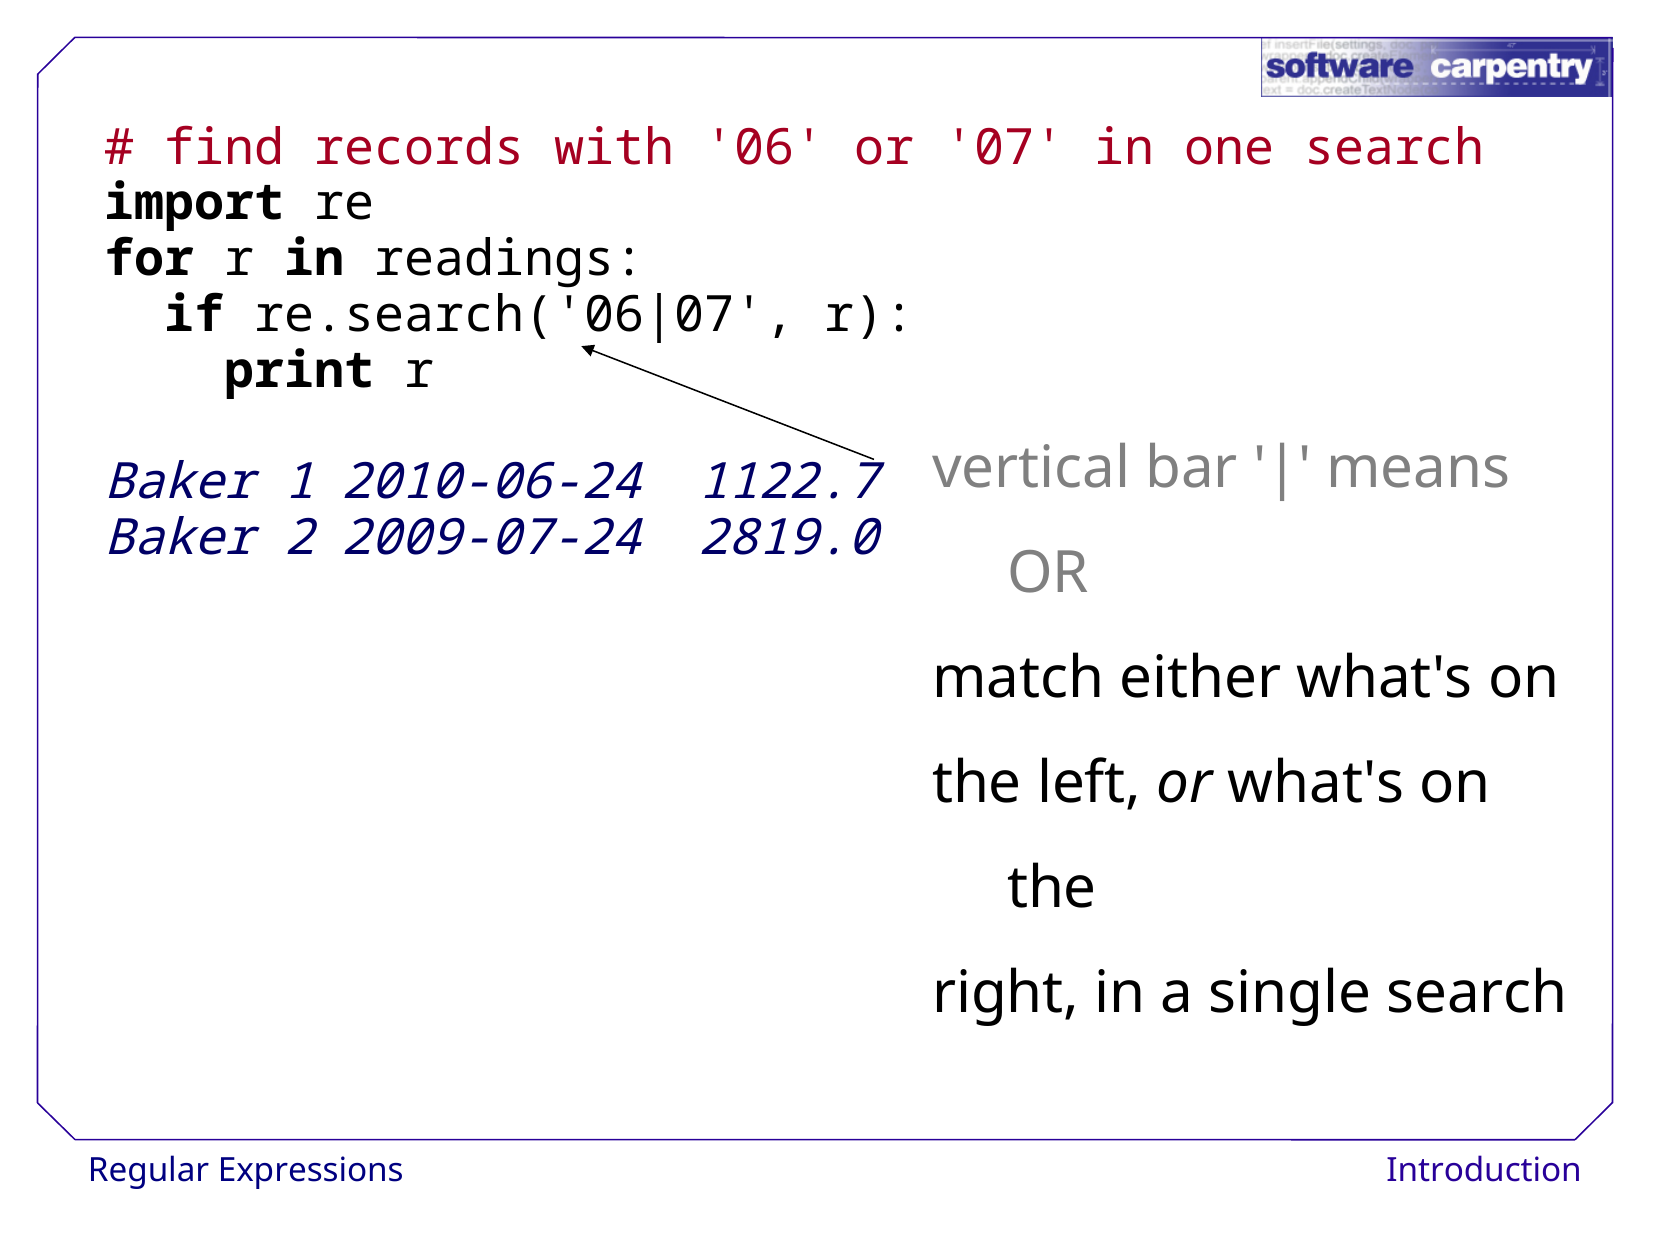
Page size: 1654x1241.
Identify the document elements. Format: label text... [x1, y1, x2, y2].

text_box vertical bar '|' means OR match either what's on the left, or what's on the right, in a single search [917, 386, 1602, 1032]
picture [1261, 39, 1613, 97]
text_box # find records with '06' or '07' in one search import re for r in readings: if re.search('06|07', r): print r Baker 1 2010-06-24 1122.7 Baker 2 2009-07-24 2819.0 [89, 112, 1512, 999]
